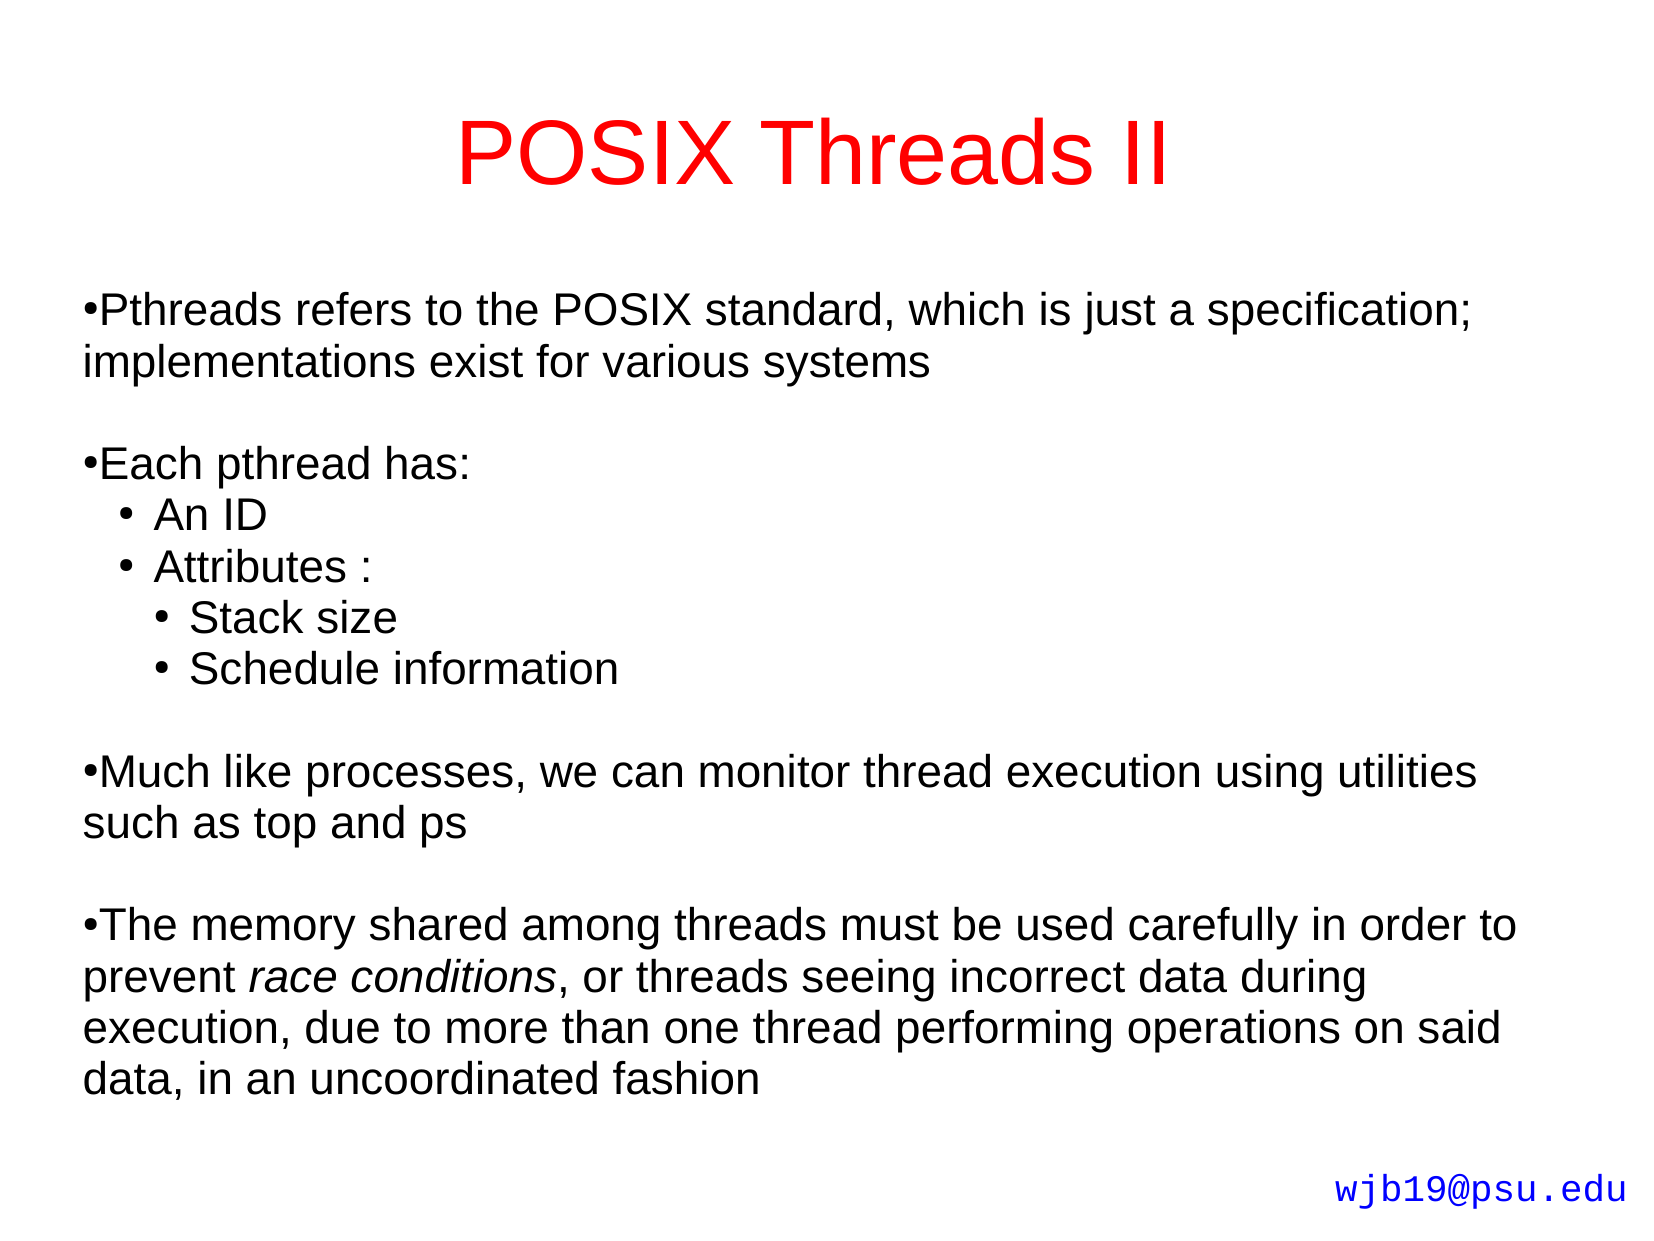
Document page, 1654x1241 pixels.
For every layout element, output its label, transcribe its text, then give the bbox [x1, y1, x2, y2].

subtitle Pthreads refers to the POSIX standard, which is just a specification; implementations exist for various systems Each pthread has: An ID Attributes : Stack size Schedule information Much like processes, we can monitor thread execution using utilities such as top and ps The memory shared among threads must be used carefully in order to prevent race conditions, or threads seeing incorrect data during execution, due to more than one thread performing operations on said data, in an uncoordinated fashion [82, 284, 1571, 1208]
title POSIX Threads II [82, 49, 1571, 257]
text_box wjb19@psu.edu [1320, 1162, 1643, 1220]
